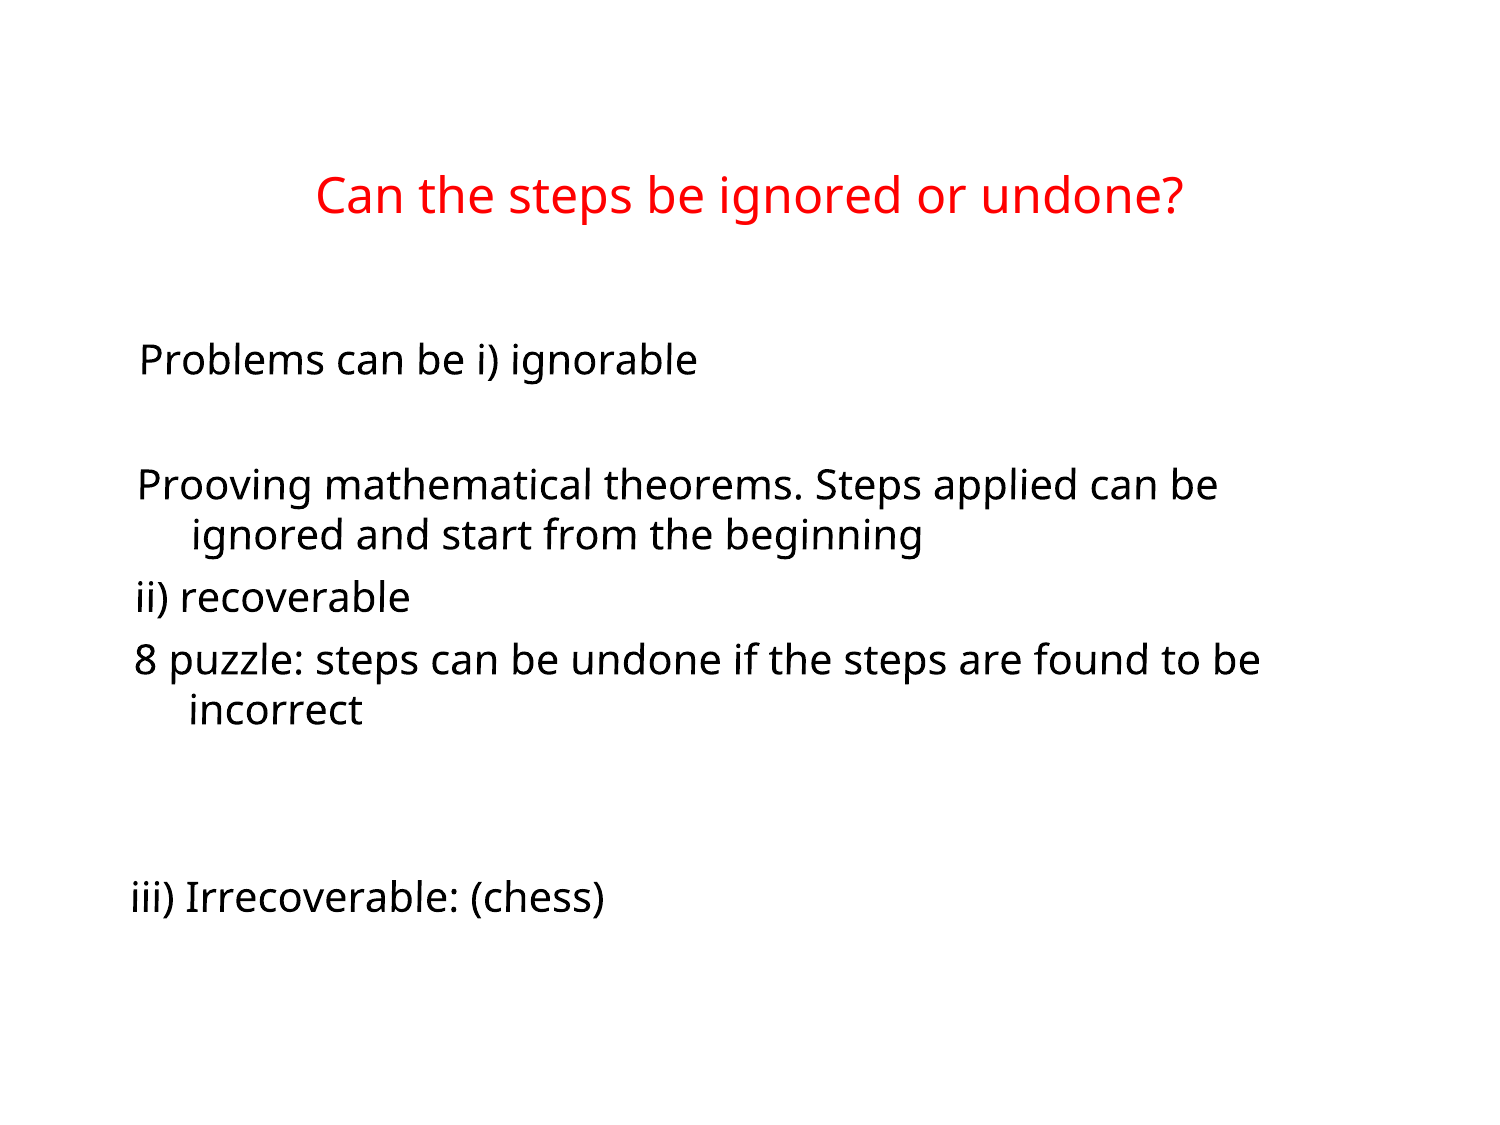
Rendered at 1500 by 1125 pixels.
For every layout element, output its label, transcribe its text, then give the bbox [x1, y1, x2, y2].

text_box Can the steps be ignored or undone? [112, 92, 1387, 295]
text_box Problems can be i) ignorable Prooving mathematical theorems. Steps applied can be ignored and start from the beginning ii) recoverable 8 puzzle: steps can be undone if the steps are found to be incorrect iii) Irrecoverable: (chess) [112, 324, 1398, 1000]
title [112, 99, 1386, 286]
